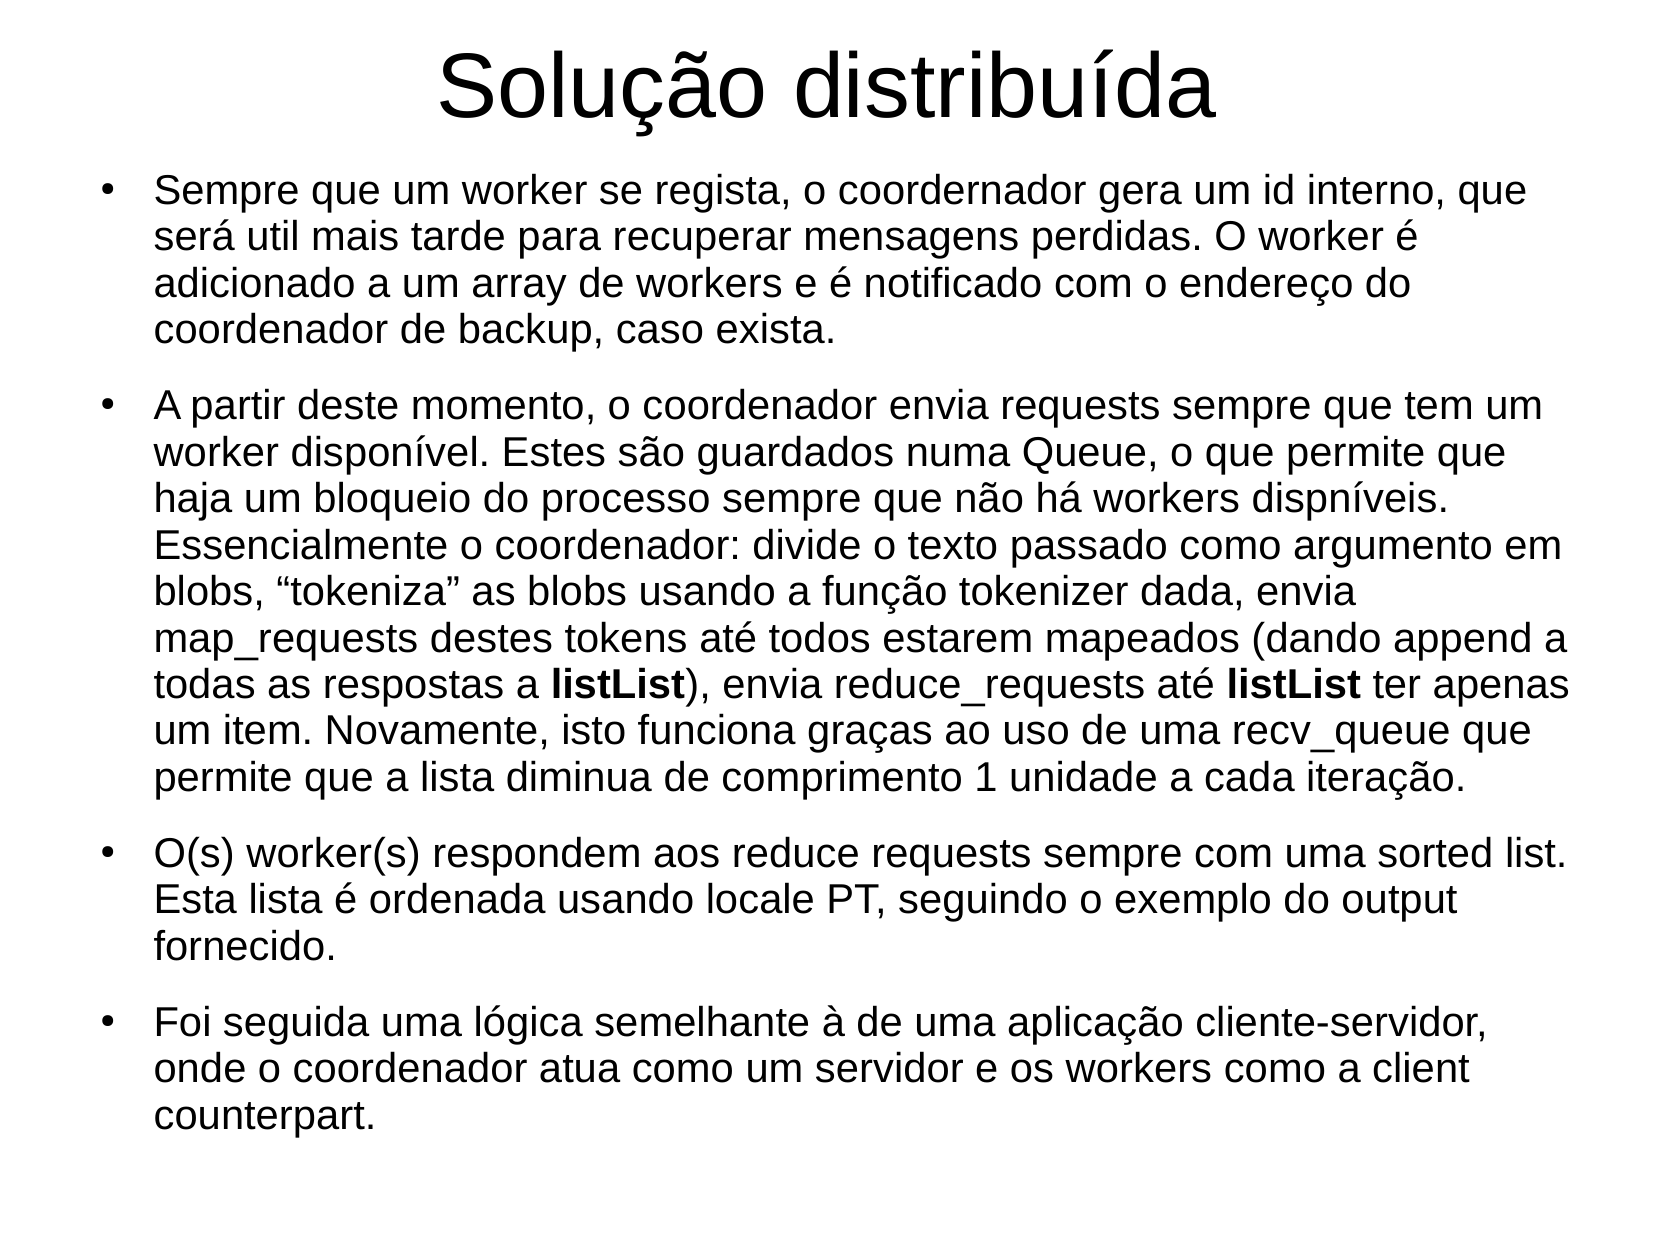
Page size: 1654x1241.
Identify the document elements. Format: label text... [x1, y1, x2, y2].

title Solução distribuída [82, 0, 1571, 166]
list Sempre que um worker se regista, o coordernador gera um id interno, que será util mais tarde para recuperar mensagens perdidas. O worker é adicionado a um array de workers e é notificado com o endereço do coordenador de backup, caso exista. A partir deste momento, o coordenador envia requests sempre que tem um worker disponível. Estes são guardados numa Queue, o que permite que haja um bloqueio do processo sempre que não há workers dispníveis. Essencialmente o coordenador: divide o texto passado como argumento em blobs, “tokeniza” as blobs usando a função tokenizer dada, envia map_requests destes tokens até todos estarem mapeados (dando append a todas as respostas a listList), envia reduce_requests até listList ter apenas um item. Novamente, isto funciona graças ao uso de uma recv_queue que permite que a lista diminua de comprimento 1 unidade a cada iteração. O(s) worker(s) respondem aos reduce requests sempre com uma sorted list. Esta lista é ordenada usando locale PT, seguindo o exemplo do output fornecido. Foi seguida uma lógica semelhante à de uma aplicação cliente-servidor, onde o coordenador atua como um servidor e os workers como a client counterpart. [82, 166, 1571, 1217]
